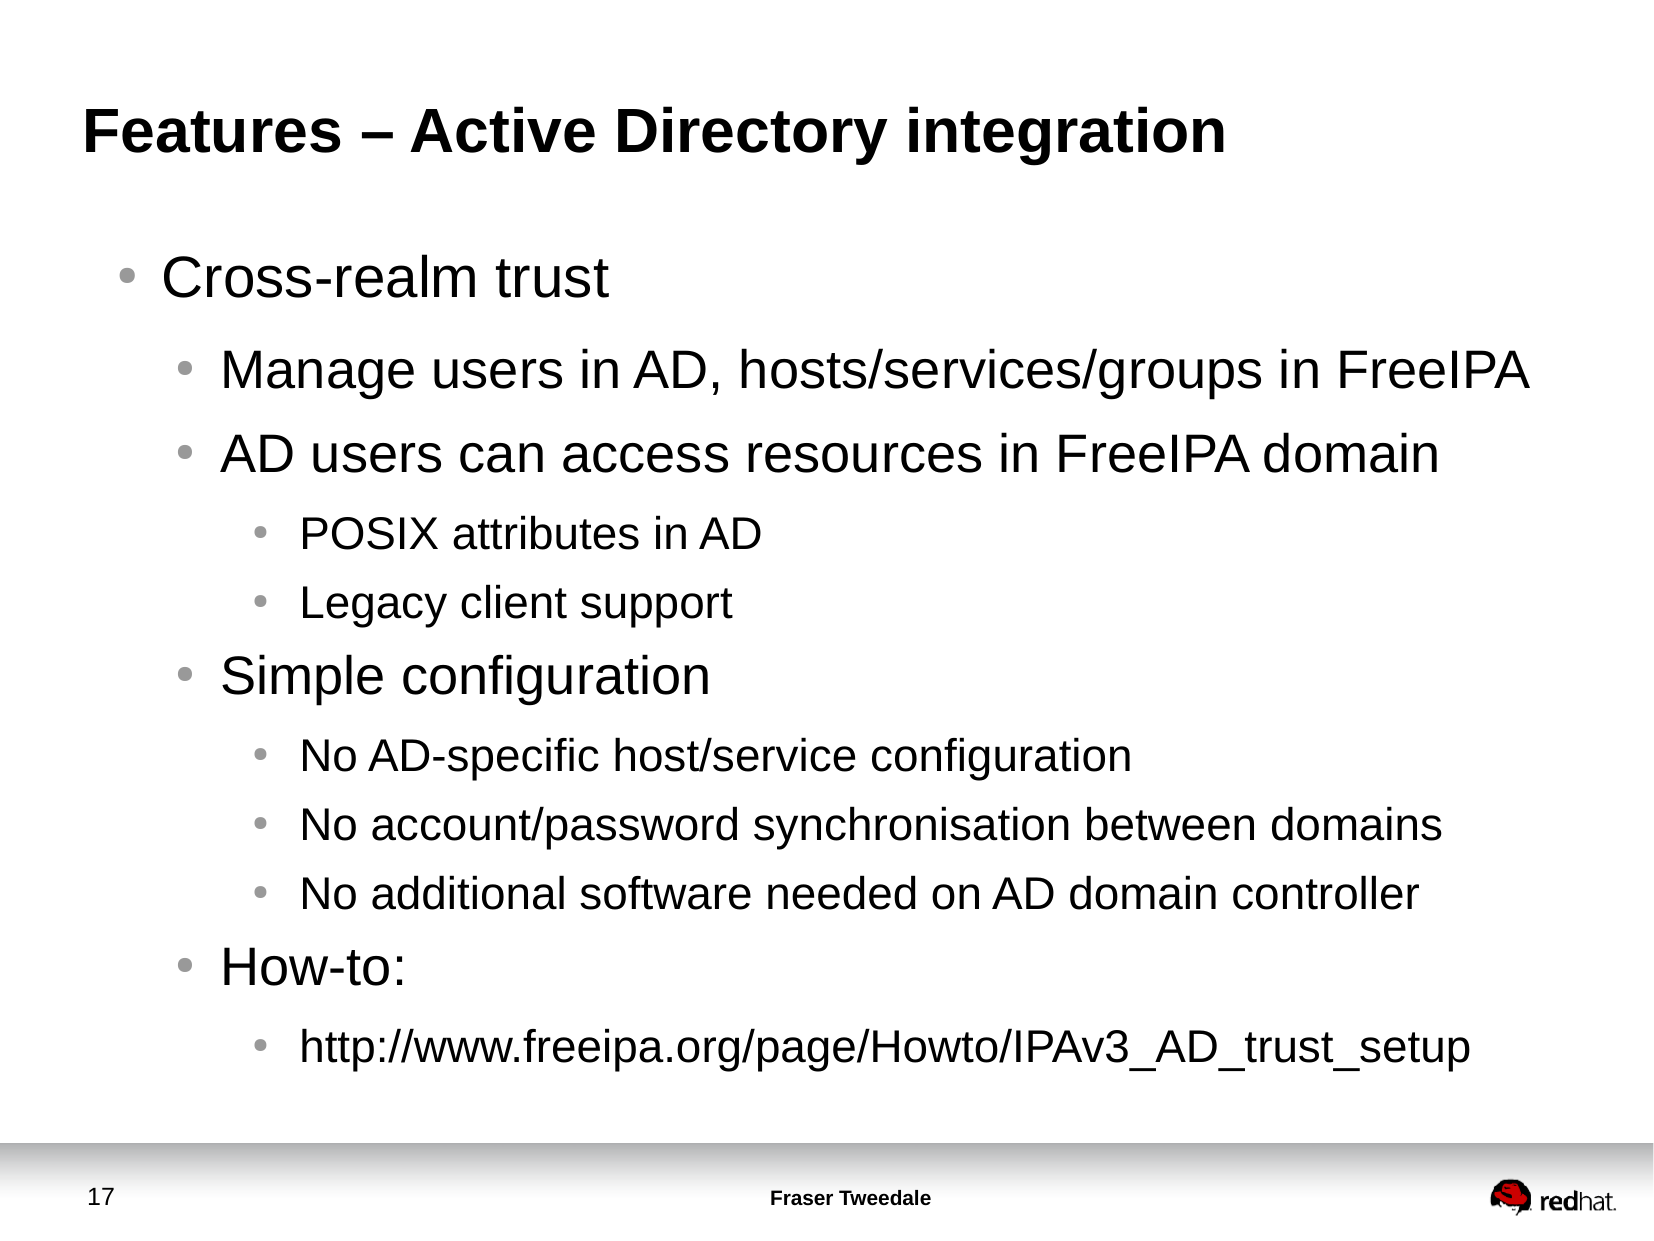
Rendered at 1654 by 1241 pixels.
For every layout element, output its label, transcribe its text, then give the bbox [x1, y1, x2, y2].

picture [0, 1143, 1654, 1241]
list Cross-realm trust Manage users in AD, hosts/services/groups in FreeIPA AD users can access resources in FreeIPA domain POSIX attributes in AD Legacy client support Simple configuration No AD-specific host/service configuration No account/password synchronisation between domains No additional software needed on AD domain controller How-to: http://www.freeipa.org/page/Howto/IPAv3_AD_trust_setup [86, 244, 1576, 1073]
title Features – Active Directory integration [82, 37, 1571, 226]
